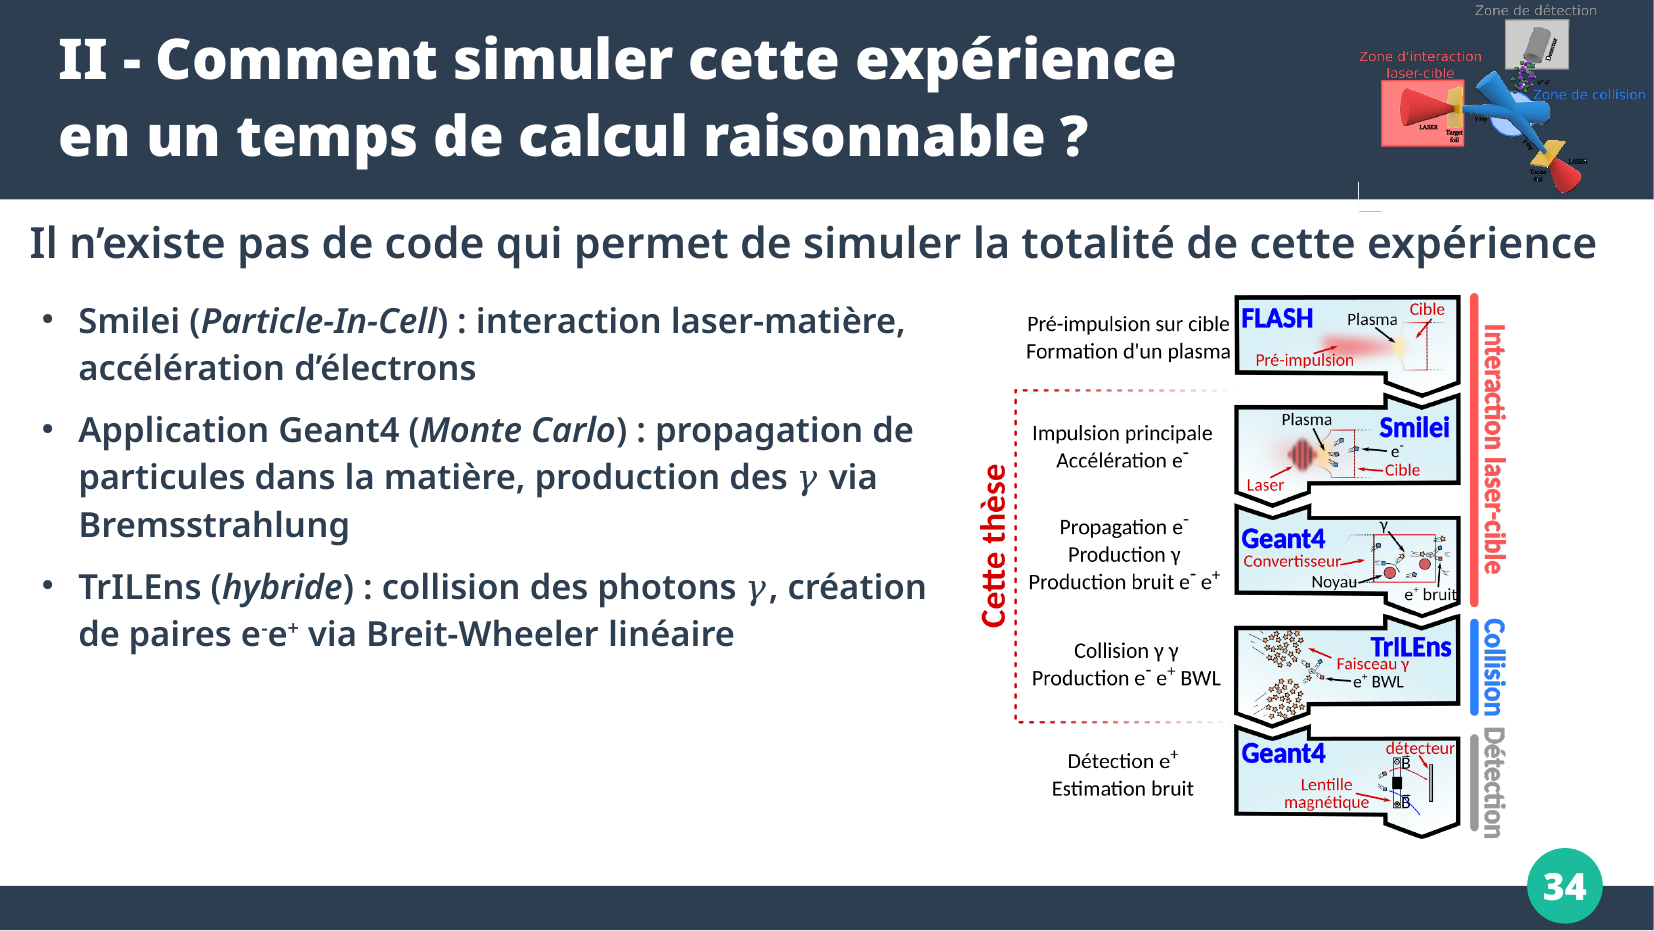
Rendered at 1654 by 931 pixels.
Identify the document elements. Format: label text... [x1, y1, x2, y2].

picture [1358, 0, 1654, 212]
picture [980, 325, 1506, 839]
list Il n’existe pas de code qui permet de simuler la totalité de cette expérience [29, 212, 1625, 325]
title II - Comment simuler cette expérience en un temps de calcul raisonnable ? [59, 37, 1358, 155]
list Smilei (Particle-In-Cell) : interaction laser-matière, accélération d’électrons Application Geant4 (Monte Carlo) : propagation de particules dans la matière, production des 𝛾 via Bremsstrahlung TrILEns (hybride) : collision des photons 𝛾, création de paires e-e+ via Breit-Wheeler linéaire [29, 325, 945, 662]
